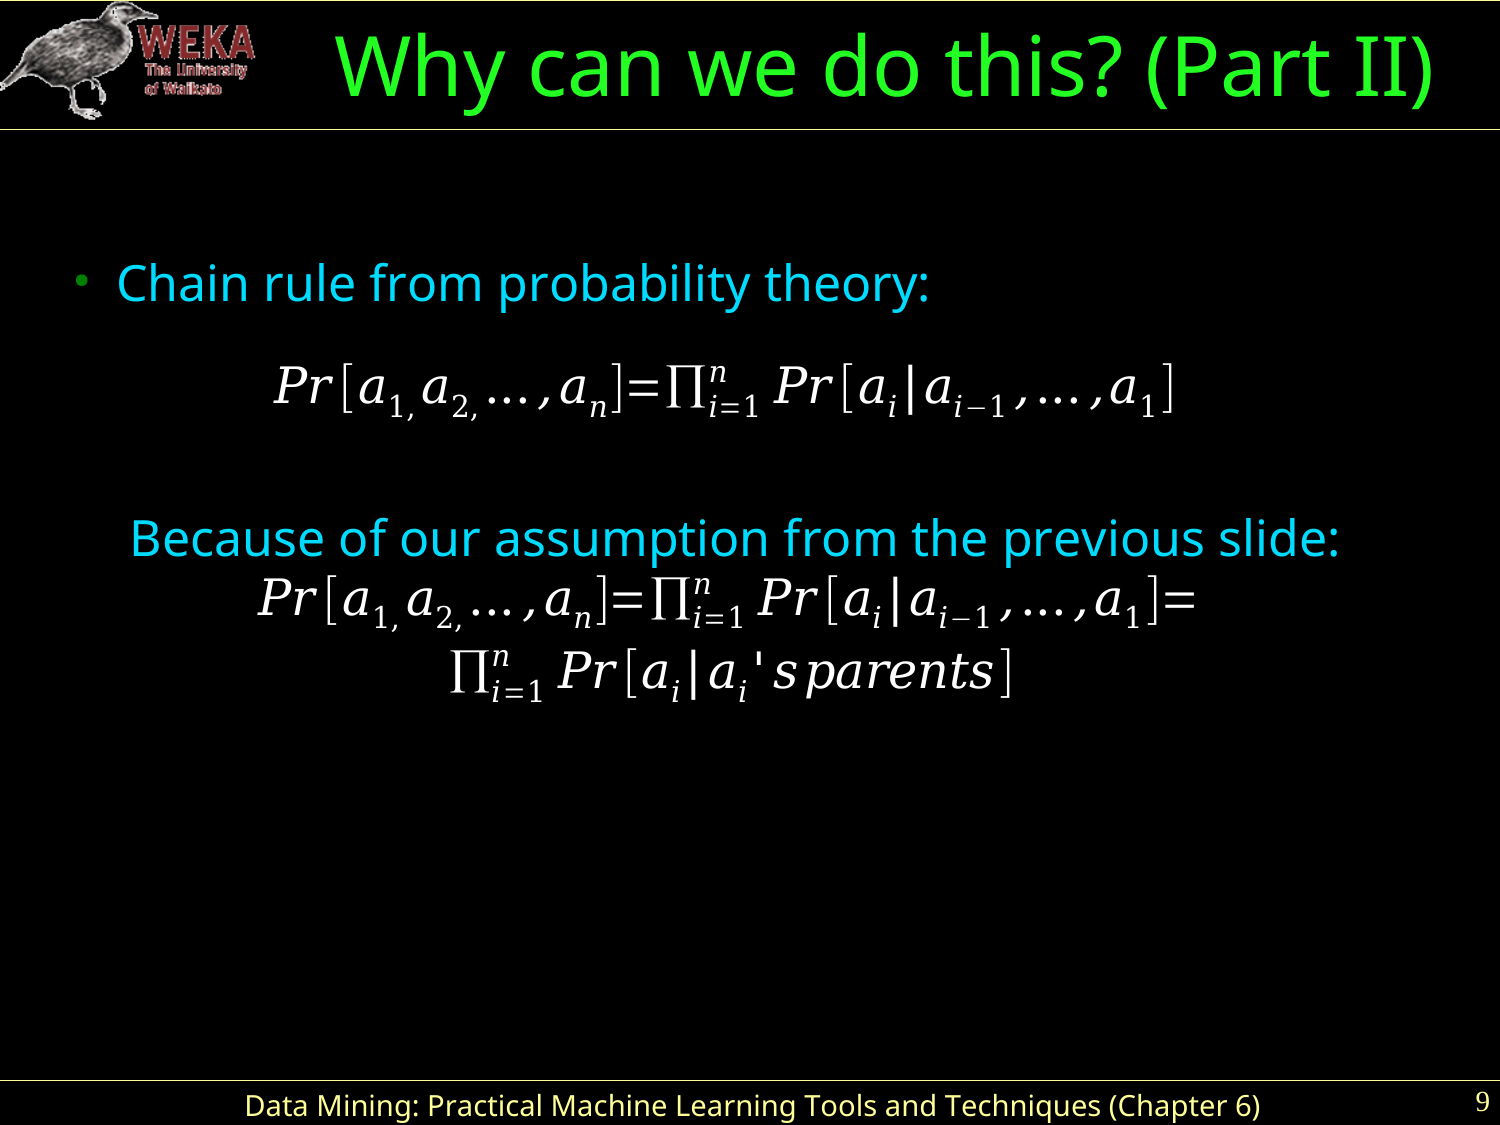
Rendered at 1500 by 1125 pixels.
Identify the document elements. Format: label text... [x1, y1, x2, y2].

title Why can we do this? (Part II) [319, 0, 1500, 159]
chart [249, 565, 1211, 709]
picture [0, 1, 266, 129]
chart [265, 354, 1181, 425]
text_box Chain rule from probability theory: Because of our assumption from the previous slide: [59, 240, 1385, 916]
